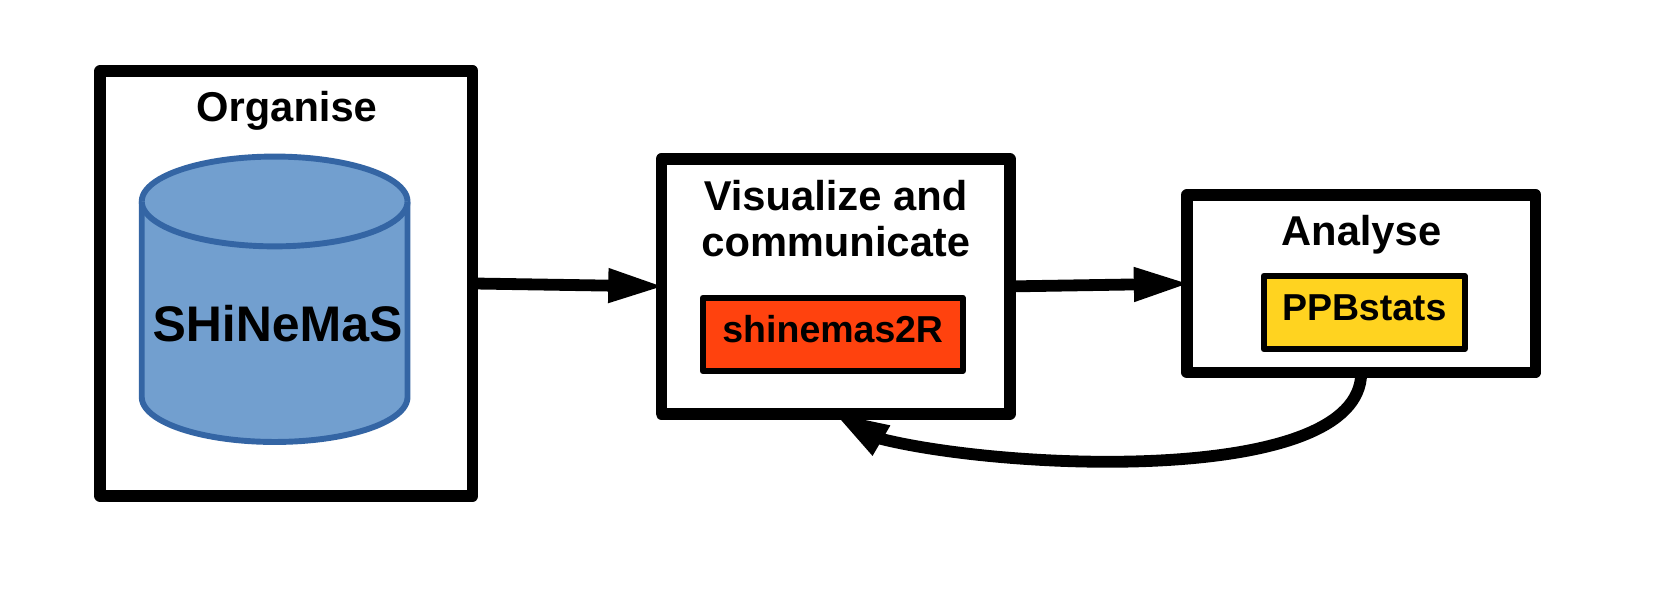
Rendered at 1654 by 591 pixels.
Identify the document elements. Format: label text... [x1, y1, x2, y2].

text_box Visualize and communicate [661, 159, 1010, 414]
text_box Organise [100, 70, 473, 497]
text_box Analyse [1187, 194, 1536, 373]
